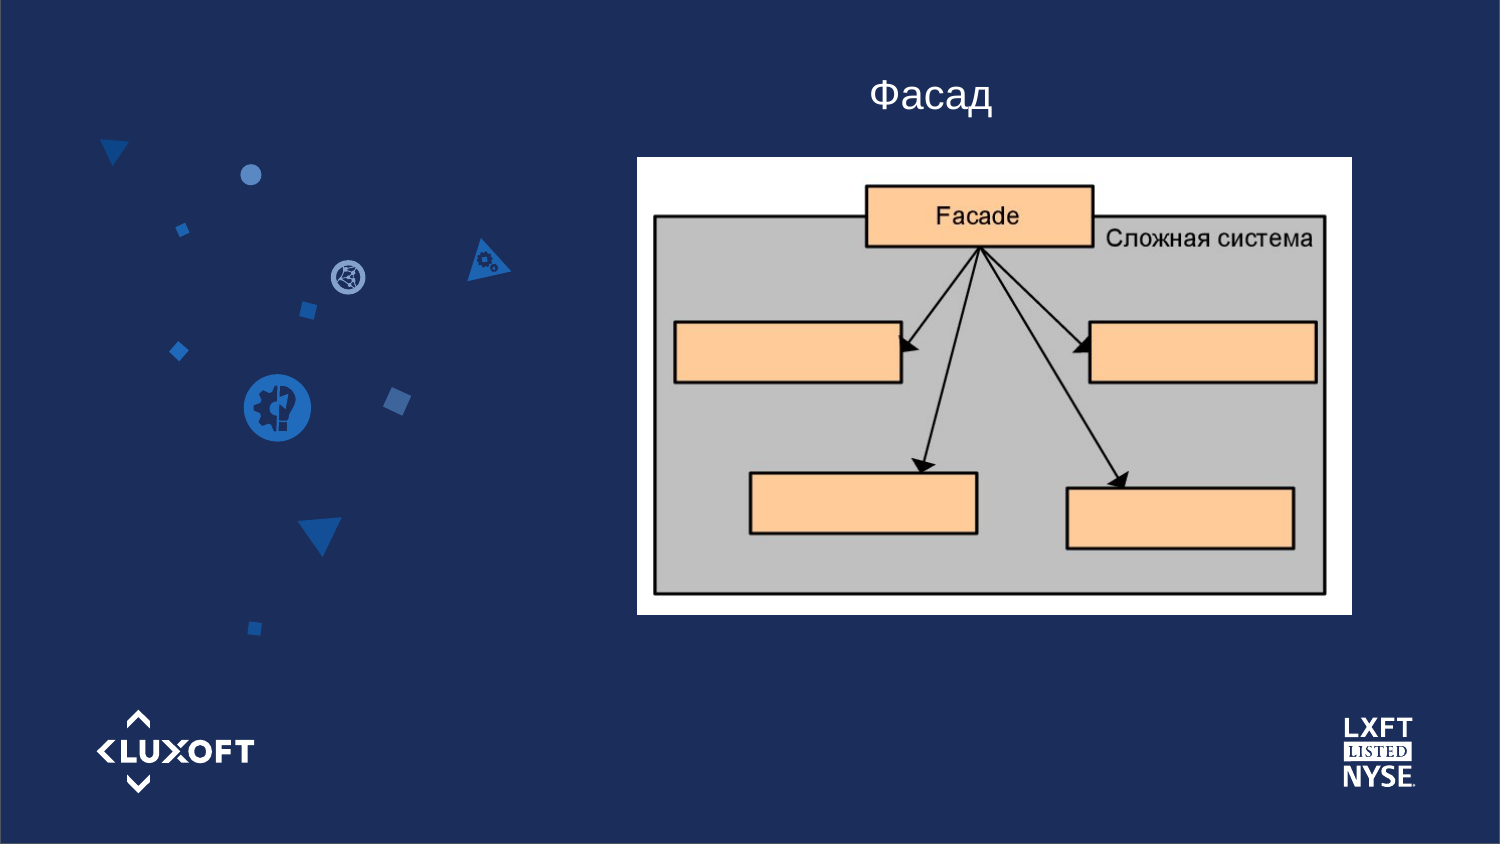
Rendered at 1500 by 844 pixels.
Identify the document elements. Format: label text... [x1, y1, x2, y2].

title Фасад [868, 23, 1335, 157]
picture [637, 157, 1352, 615]
